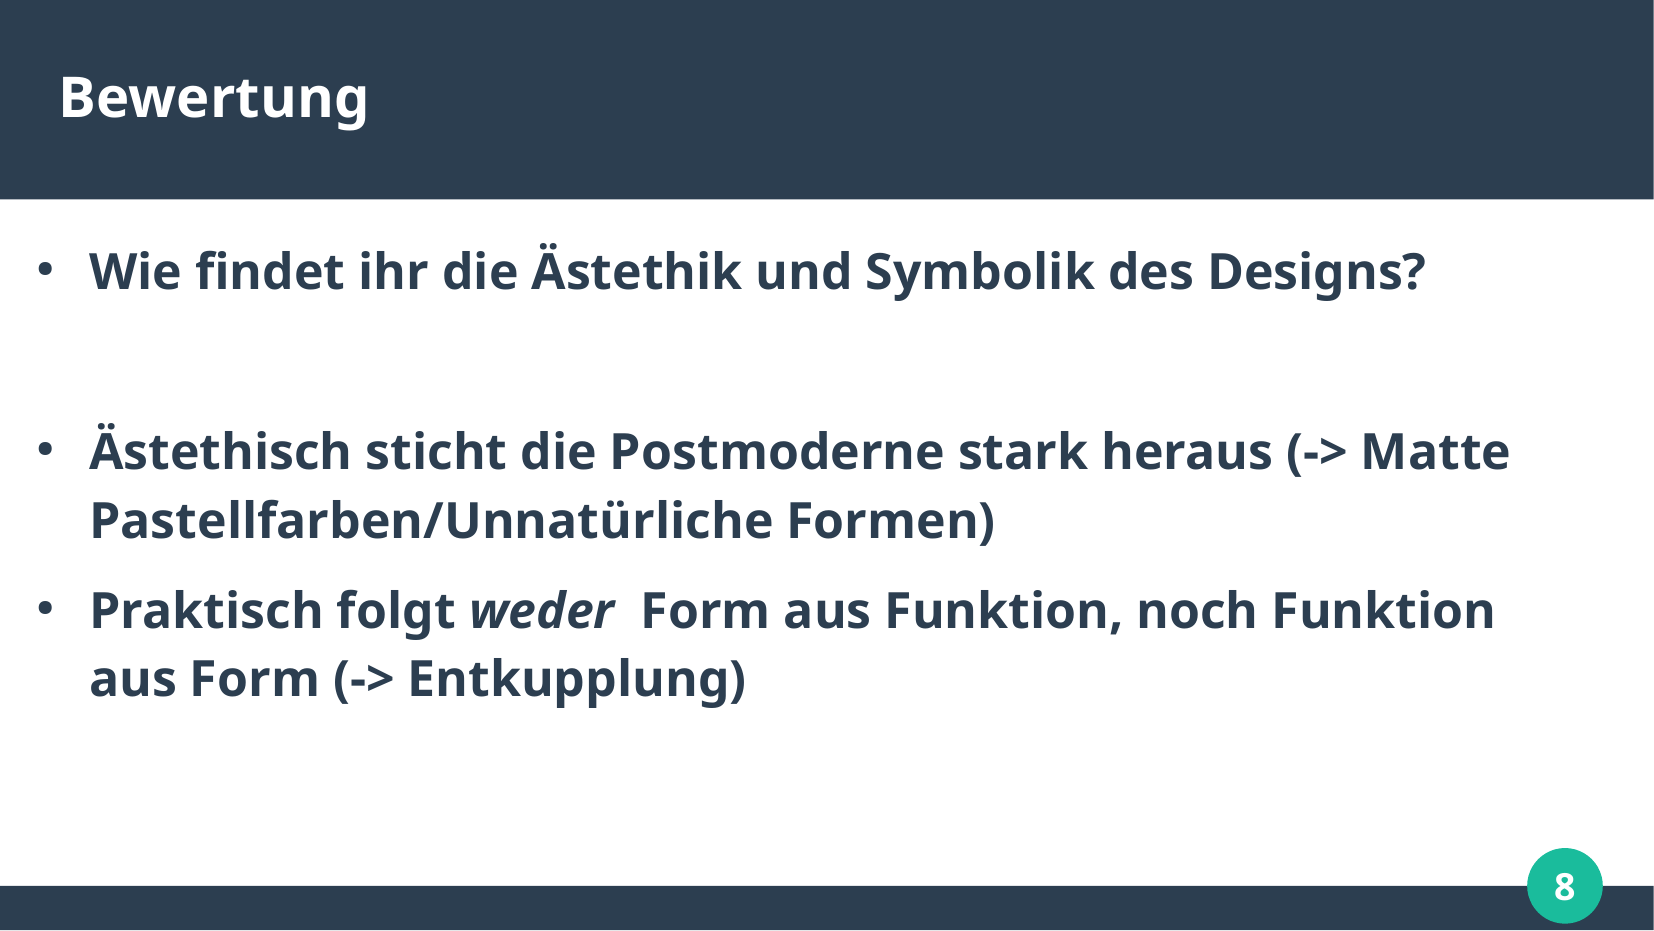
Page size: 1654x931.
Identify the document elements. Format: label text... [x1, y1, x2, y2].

list Wie findet ihr die Ästethik und Symbolik des Designs? Ästethisch sticht die Postmoderne stark heraus (-> Matte Pastellfarben/Unnatürliche Formen) Praktisch folgt weder Form aus Funktion, noch Funktion aus Form (-> Entkupplung) [18, 235, 1595, 798]
title Bewertung [59, 37, 1595, 155]
